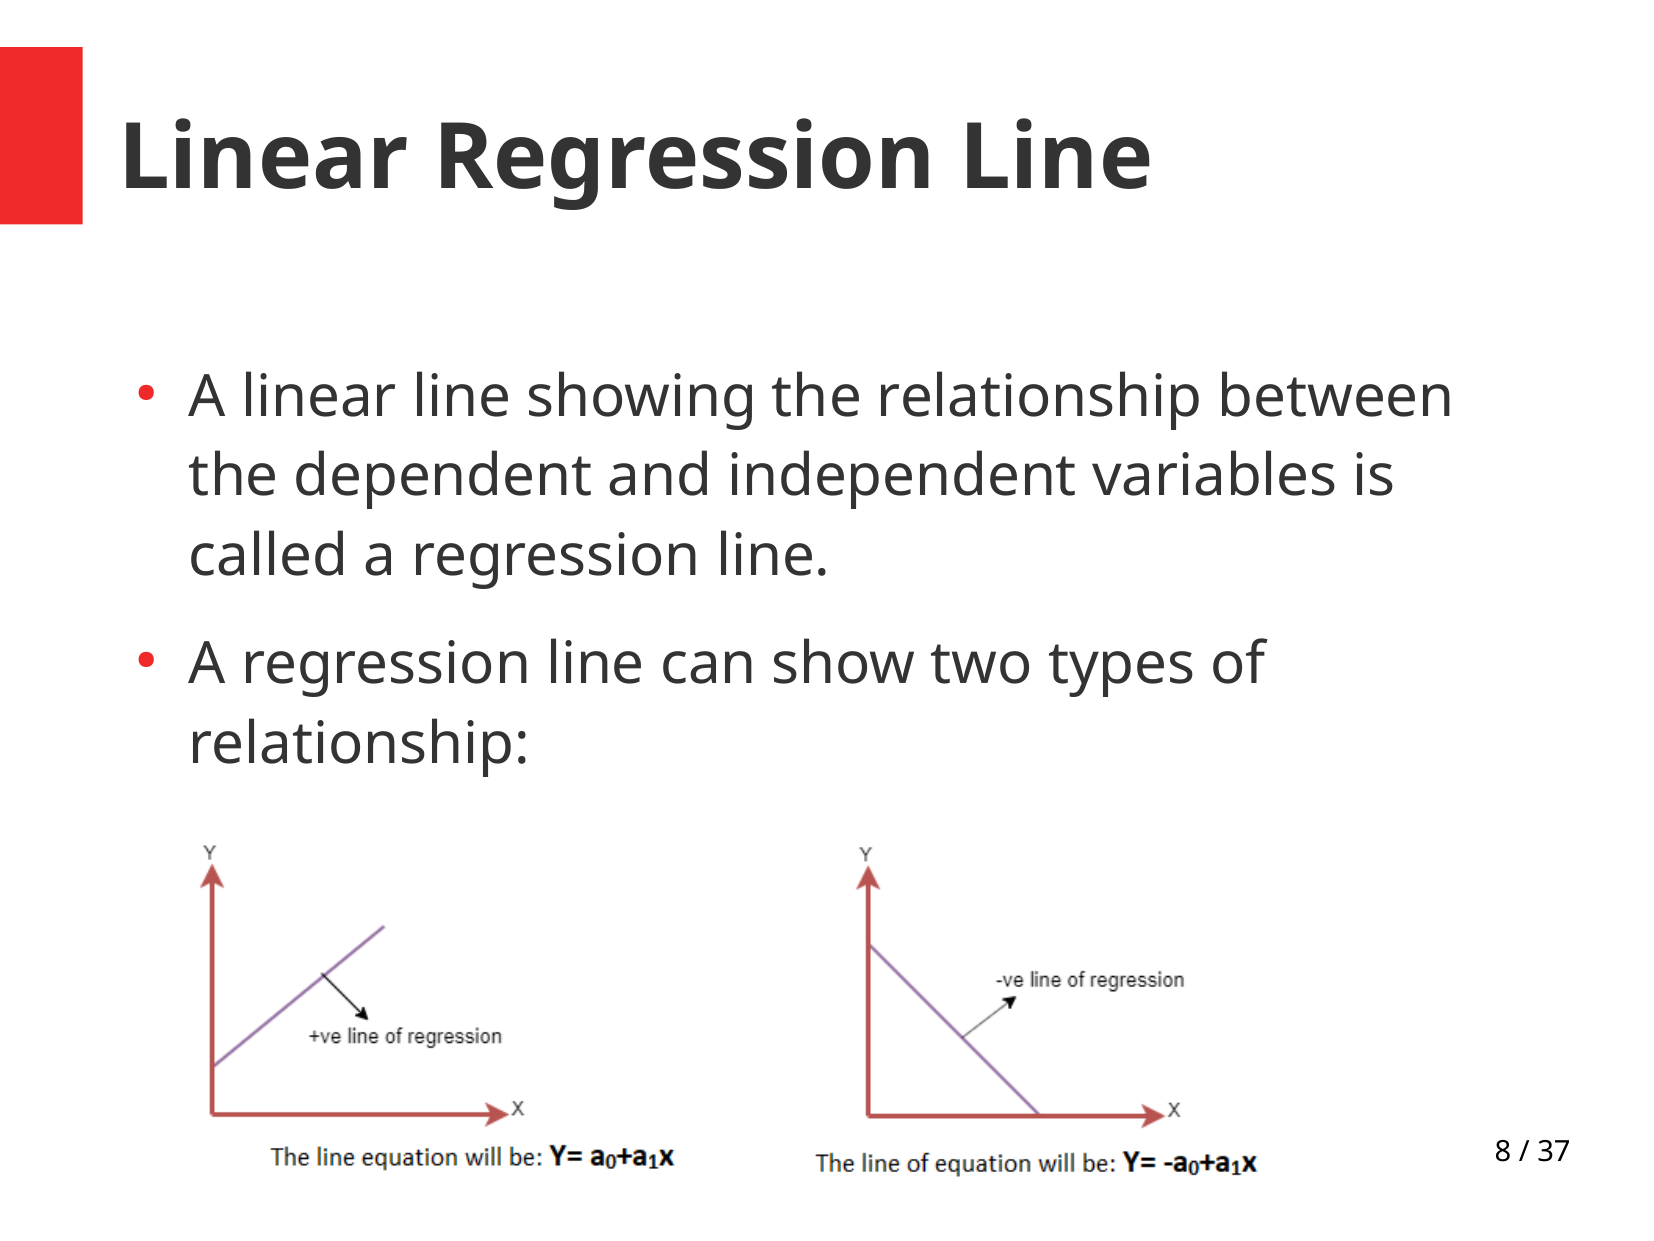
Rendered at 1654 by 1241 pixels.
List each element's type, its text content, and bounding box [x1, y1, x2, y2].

list A linear line showing the relationship between the dependent and independent variables is called a regression line. A regression line can show two types of relationship: [118, 354, 1536, 1074]
title Linear Regression Line [118, 49, 1571, 257]
picture [791, 835, 1342, 1241]
picture [196, 838, 709, 1194]
